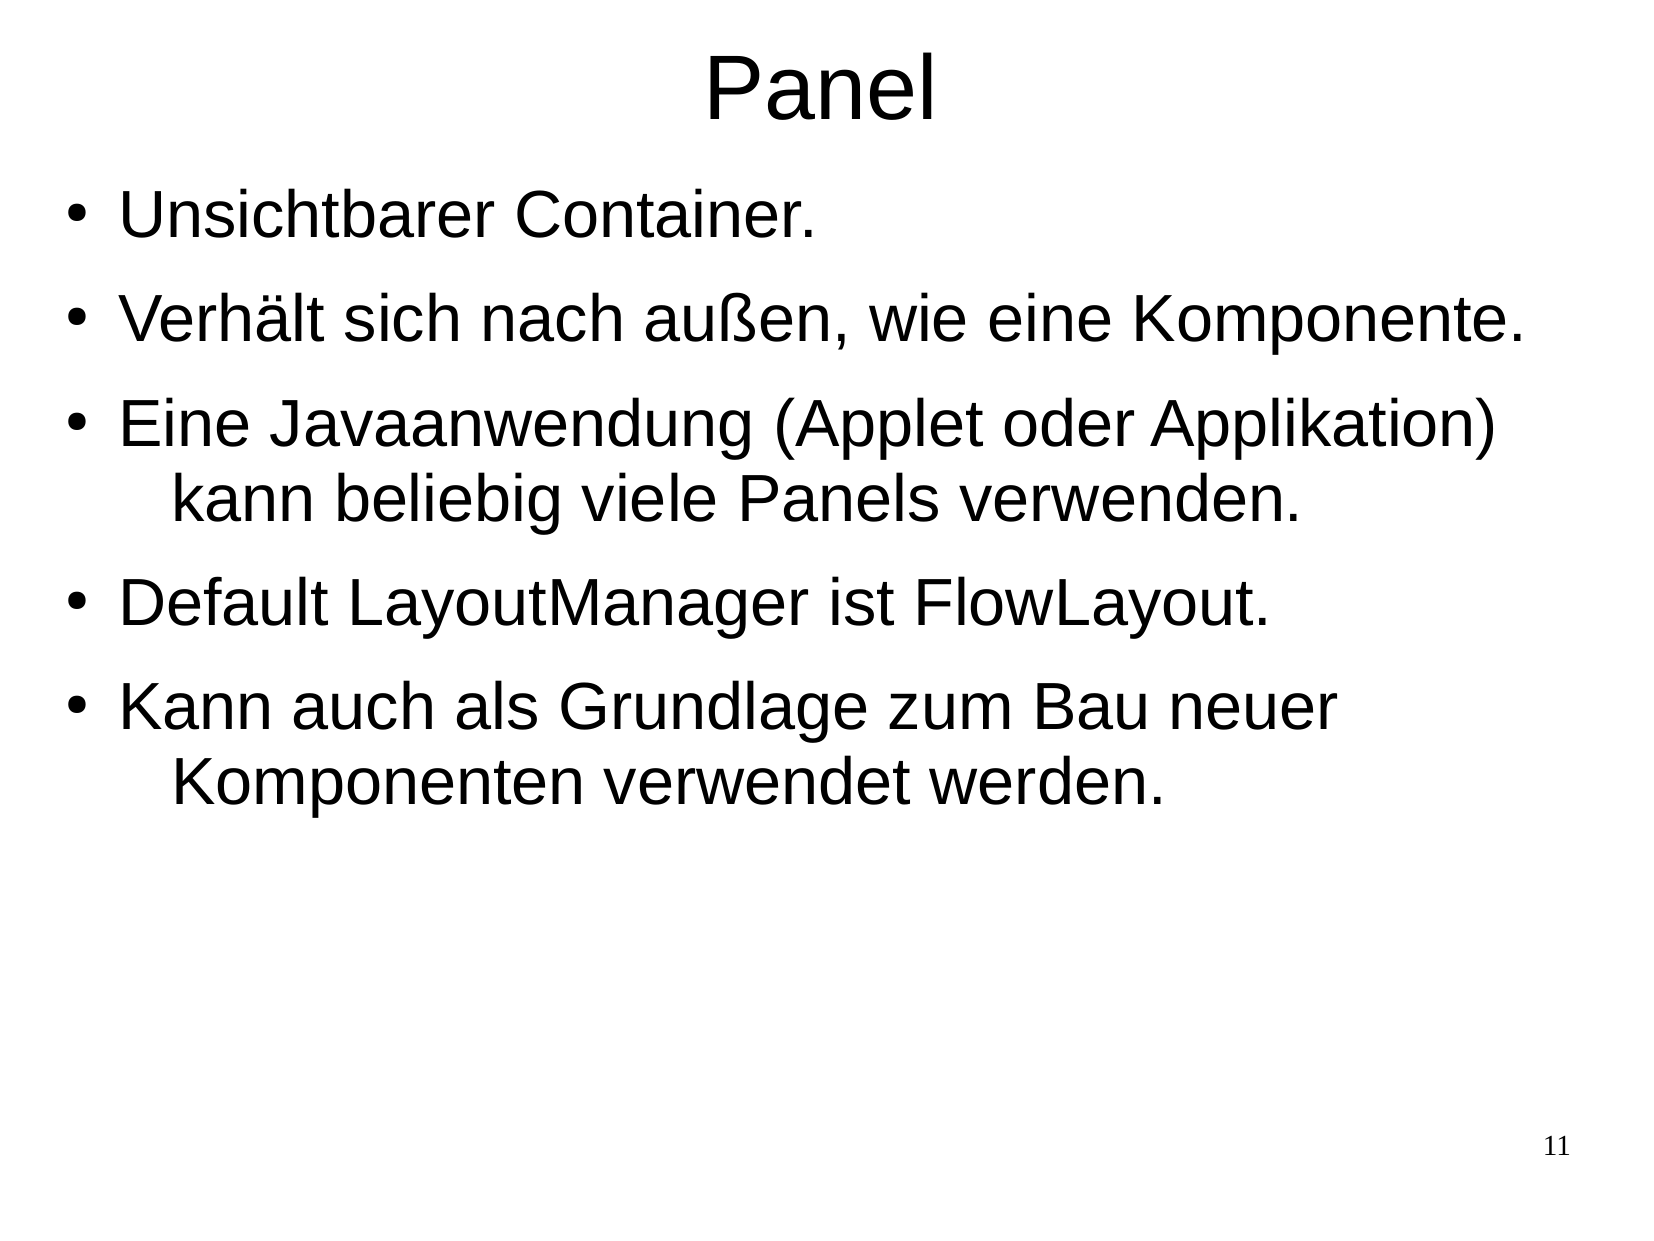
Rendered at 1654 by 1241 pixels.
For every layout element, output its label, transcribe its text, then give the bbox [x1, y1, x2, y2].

title Panel [76, 27, 1565, 148]
list Unsichtbarer Container. Verhält sich nach außen, wie eine Komponente. Eine Javaanwendung (Applet oder Applikation) kann beliebig viele Panels verwenden. Default LayoutManager ist FlowLayout. Kann auch als Grundlage zum Bau neuer Komponenten verwendet werden. [29, 177, 1625, 1182]
